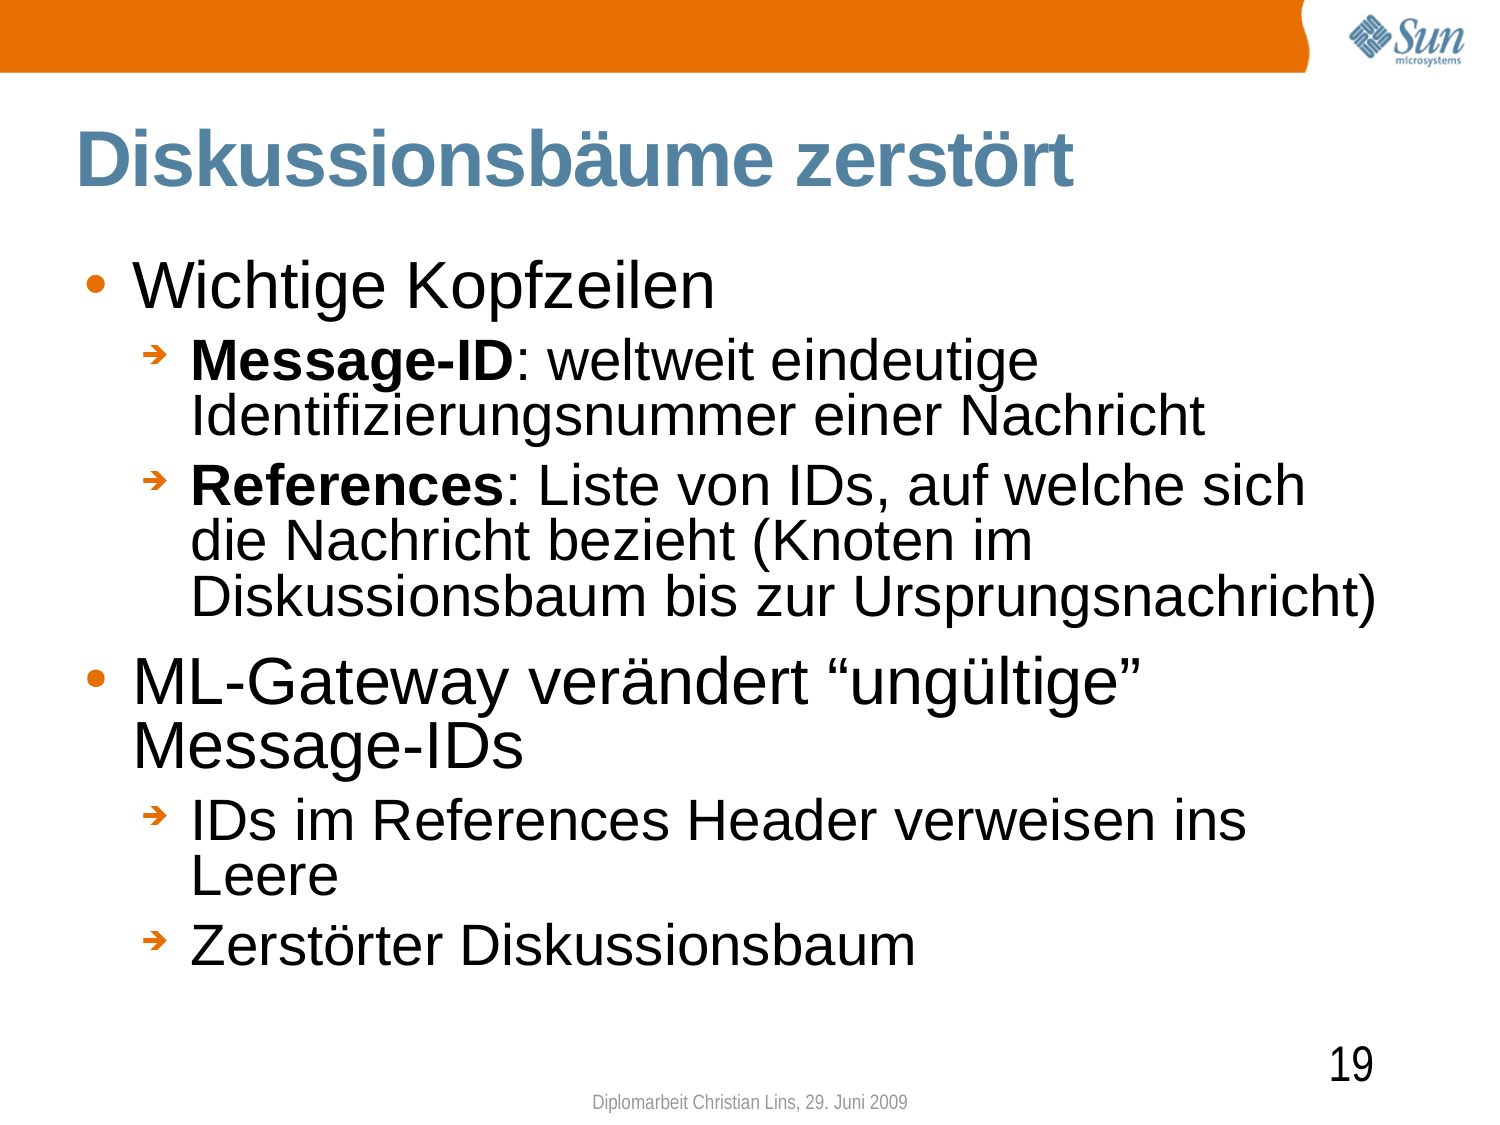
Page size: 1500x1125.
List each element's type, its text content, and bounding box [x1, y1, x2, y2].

title Diskussionsbäume zerstört [75, 122, 1438, 228]
list Wichtige Kopfzeilen Message-ID: weltweit eindeutige Identifizierungsnummer einer Nachricht References: Liste von IDs, auf welche sich die Nachricht bezieht (Knoten im Diskussionsbaum bis zur Ursprungsnachricht) ML-Gateway verändert “ungültige” Message-IDs IDs im References Header verweisen ins Leere Zerstörter Diskussionsbaum [64, 257, 1402, 988]
picture [0, 0, 1500, 75]
